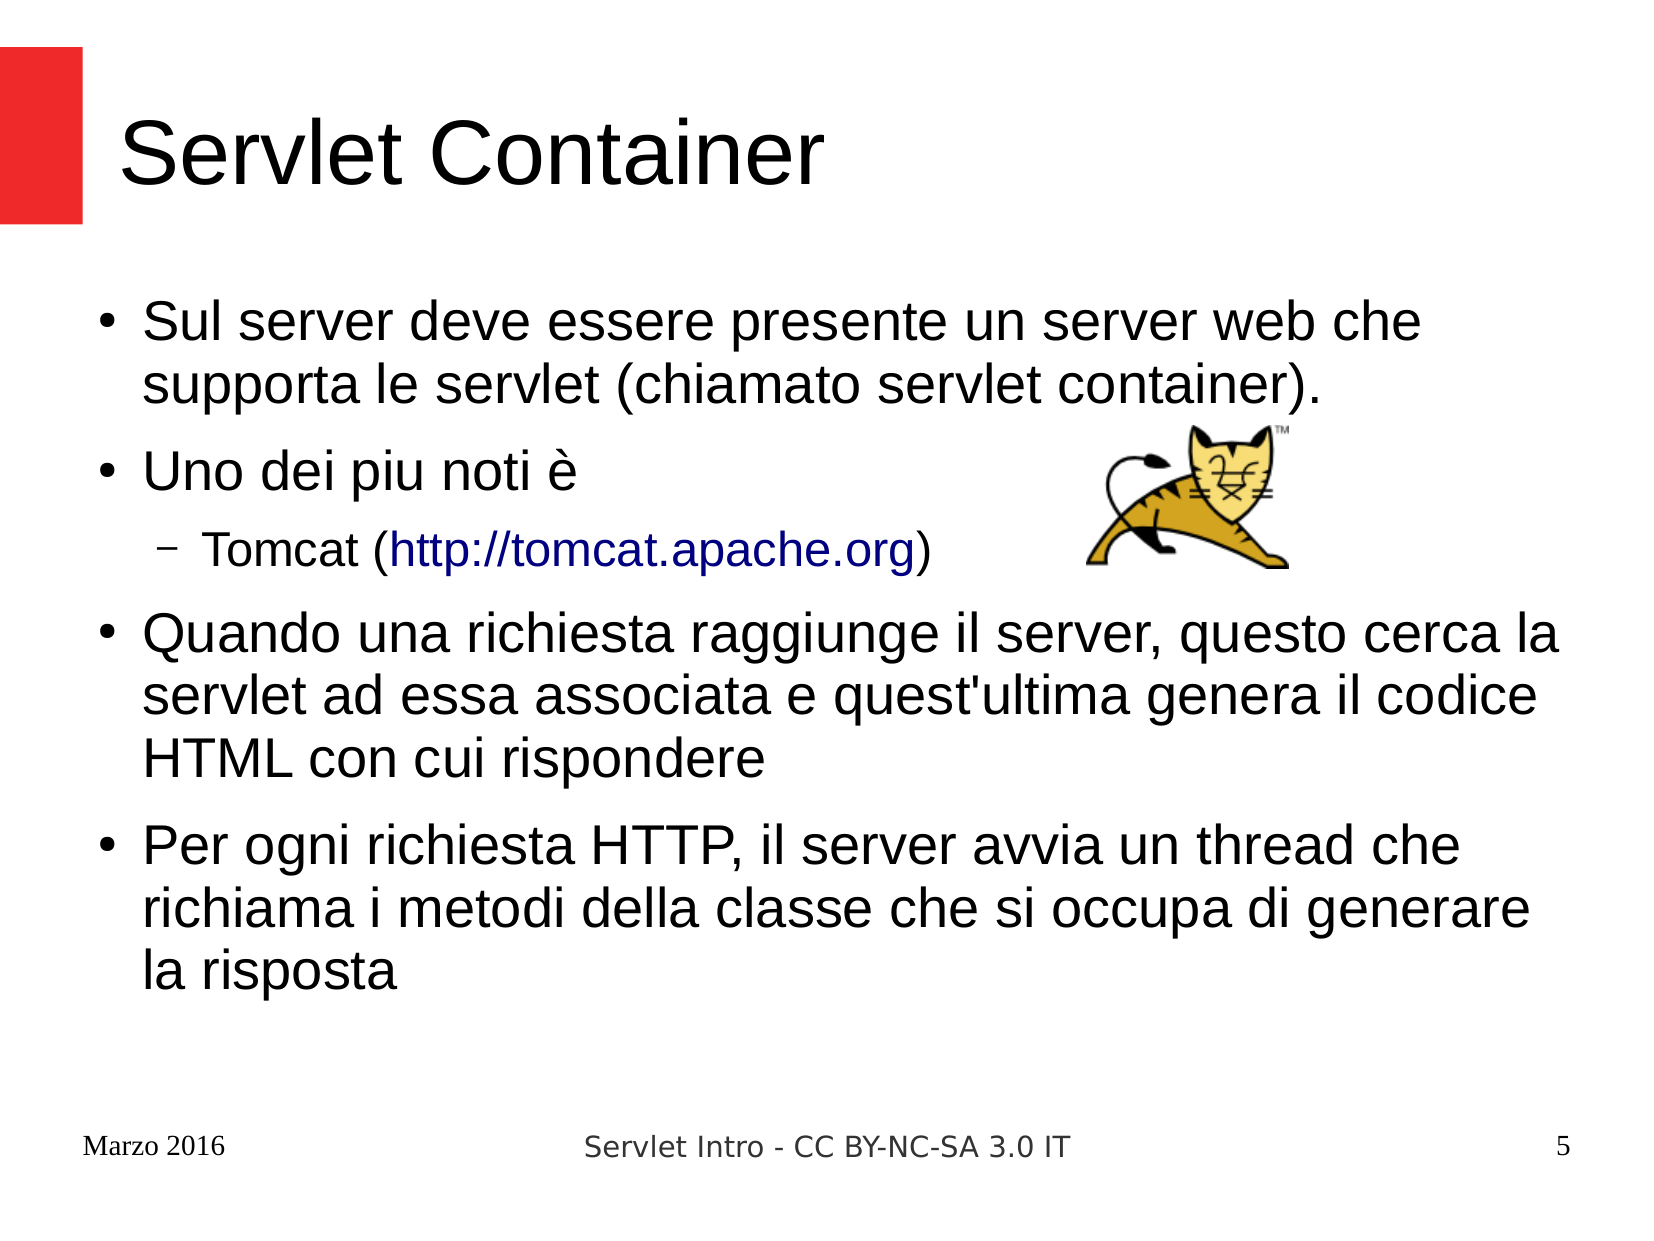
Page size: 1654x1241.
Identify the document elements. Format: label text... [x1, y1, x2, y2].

title Servlet Container [118, 49, 1607, 257]
picture [1086, 425, 1289, 569]
list Sul server deve essere presente un server web che supporta le servlet (chiamato servlet container). Uno dei piu noti è Tomcat (http://tomcat.apache.org) Quando una richiesta raggiunge il server, questo cerca la servlet ad essa associata e quest'ultima genera il codice HTML con cui rispondere Per ogni richiesta HTTP, il server avvia un thread che richiama i metodi della classe che si occupa di generare la risposta [82, 290, 1571, 1010]
